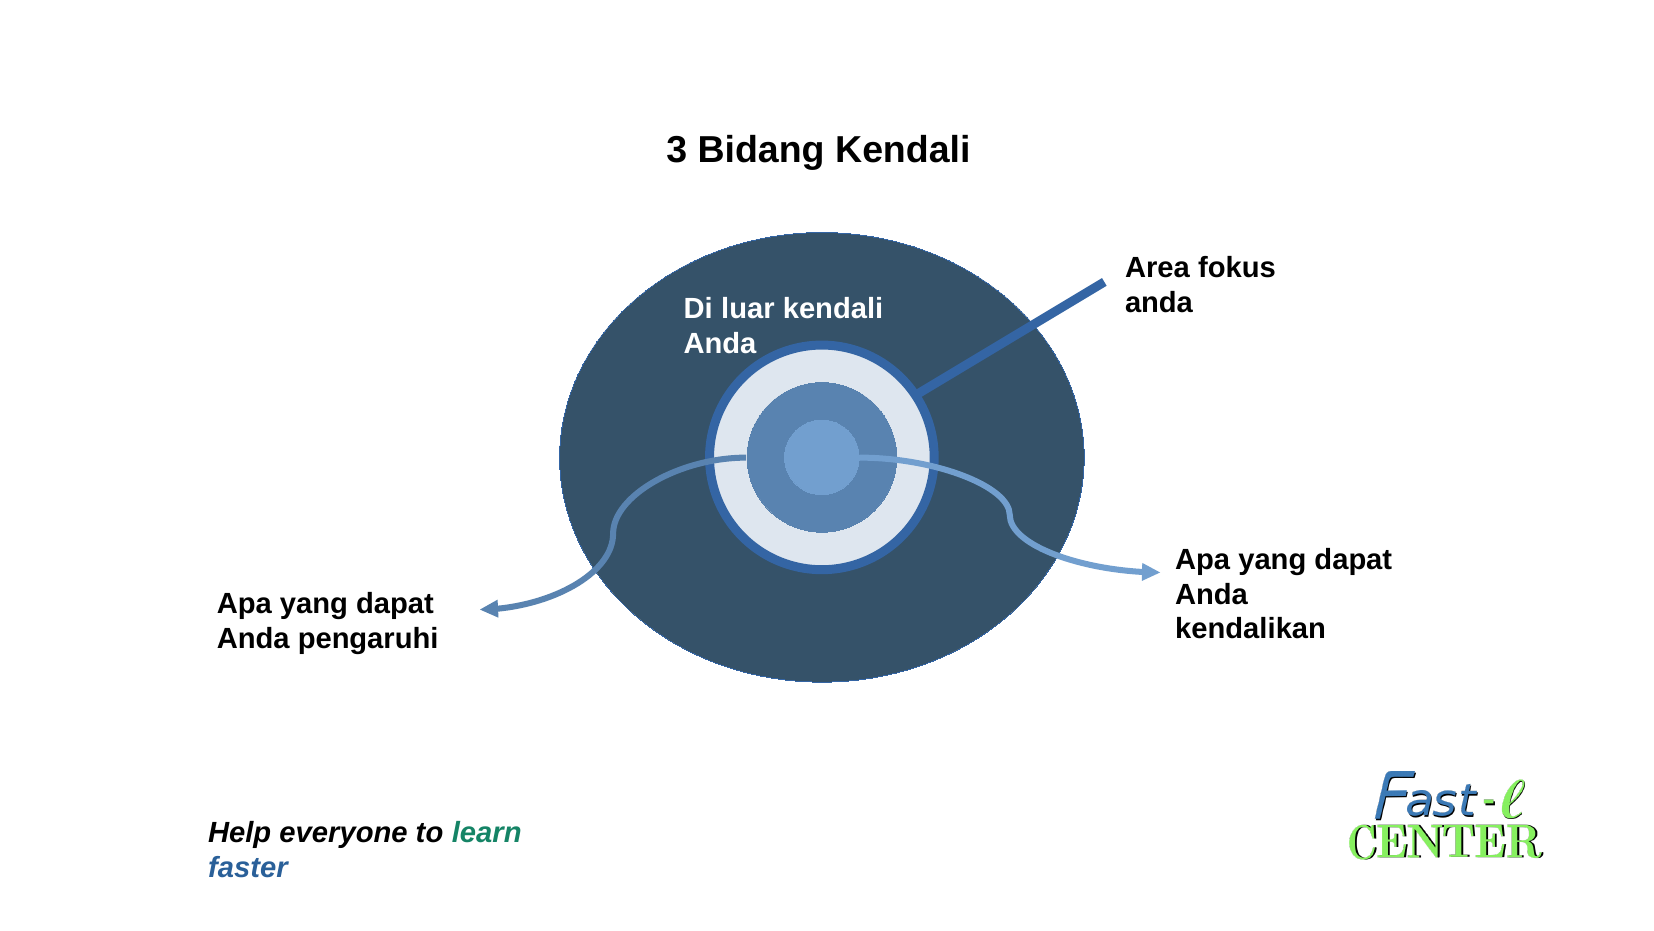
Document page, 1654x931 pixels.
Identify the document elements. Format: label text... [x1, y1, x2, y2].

text_box [559, 232, 1085, 683]
text_box Di luar kendali Anda [668, 281, 979, 330]
text_box 3 Bidang Kendali [651, 117, 996, 174]
text_box Apa yang dapat Anda pengaruhi [202, 576, 457, 657]
text_box Area fokus anda [1110, 240, 1367, 288]
picture [1349, 771, 1544, 862]
text_box Help everyone to learn faster [193, 806, 625, 854]
text_box Apa yang dapat Anda kendalikan [1160, 532, 1422, 613]
